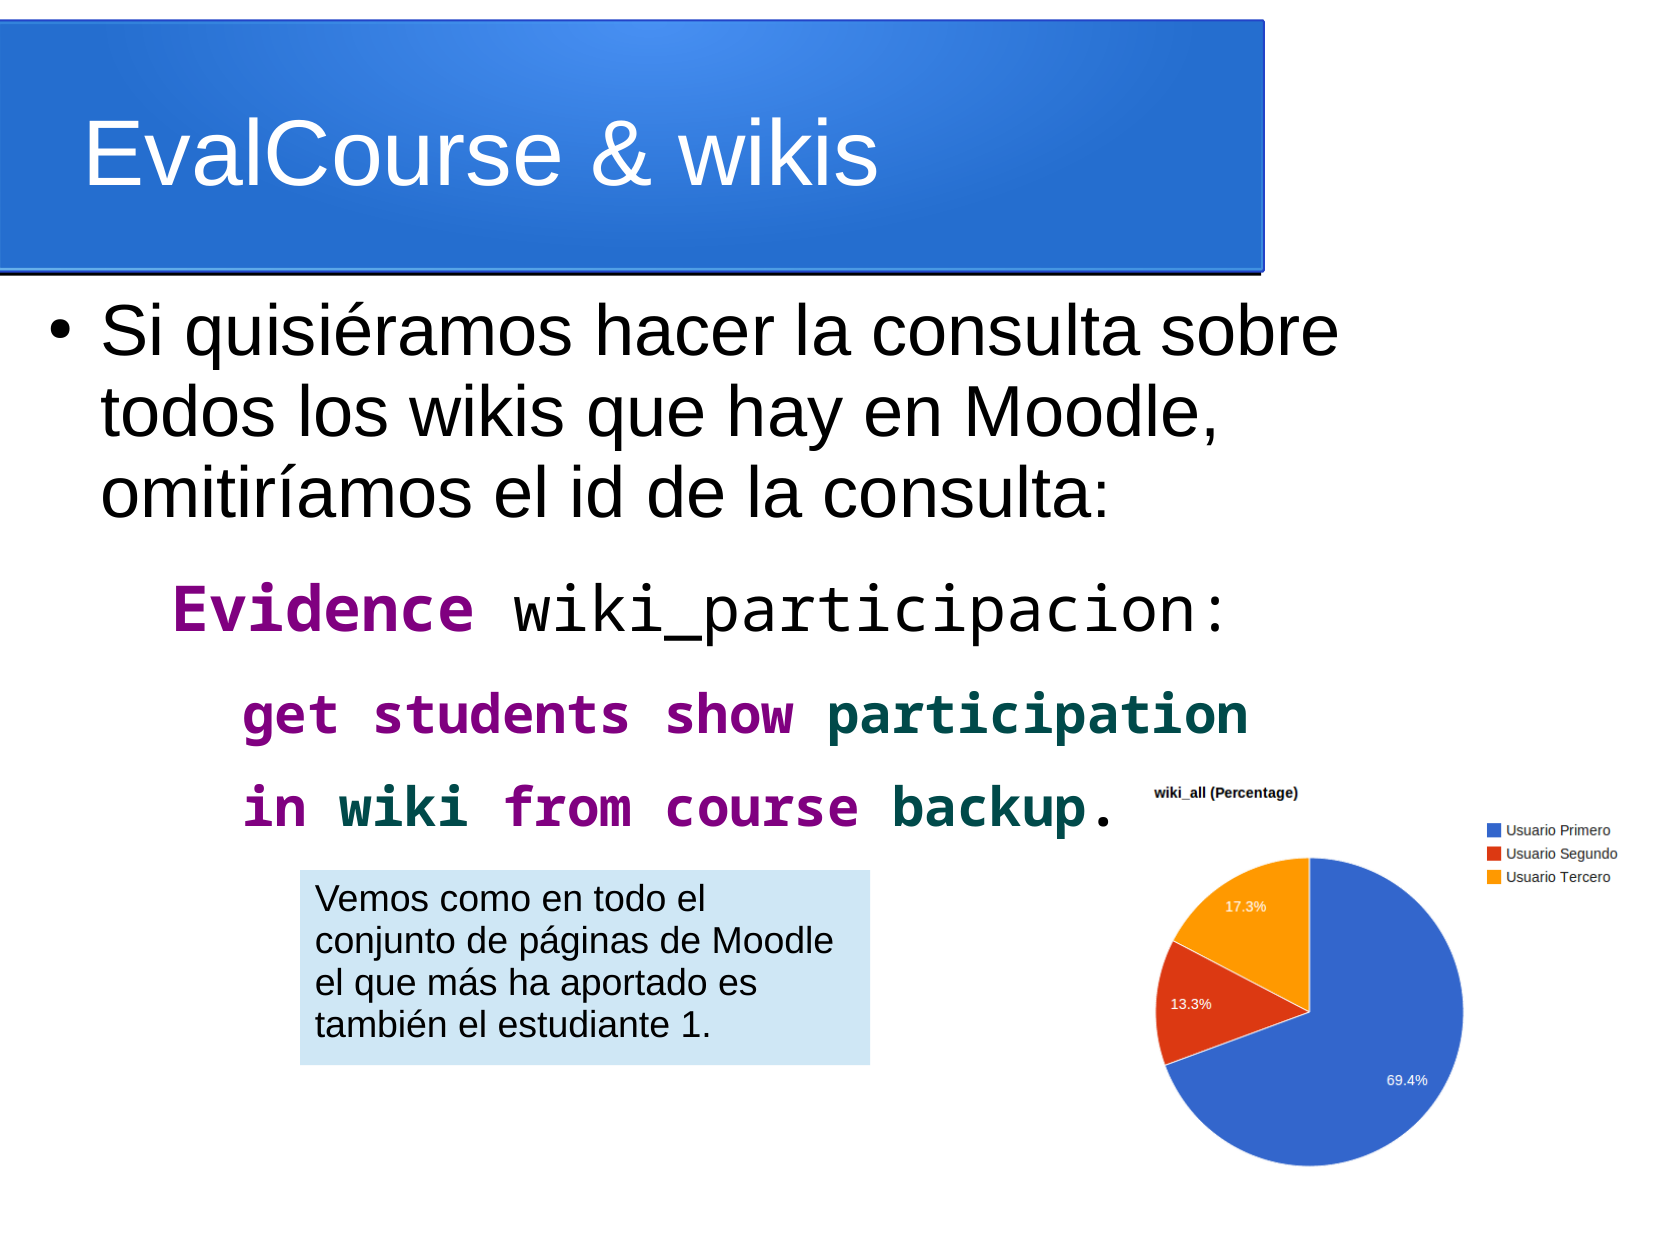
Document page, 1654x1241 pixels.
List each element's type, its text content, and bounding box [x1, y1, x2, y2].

picture [1125, 749, 1633, 1201]
title EvalCourse & wikis [82, 49, 1250, 257]
text_box Vemos como en todo el conjunto de páginas de Moodle el que más ha aportado es también el estudiante 1. [300, 870, 871, 1066]
list Si quisiéramos hacer la consulta sobre todos los wikis que hay en Moodle, omitiríamos el id de la consulta: Evidence wiki_participacion: get students show participation in wiki from course backup. [29, 290, 1485, 1010]
